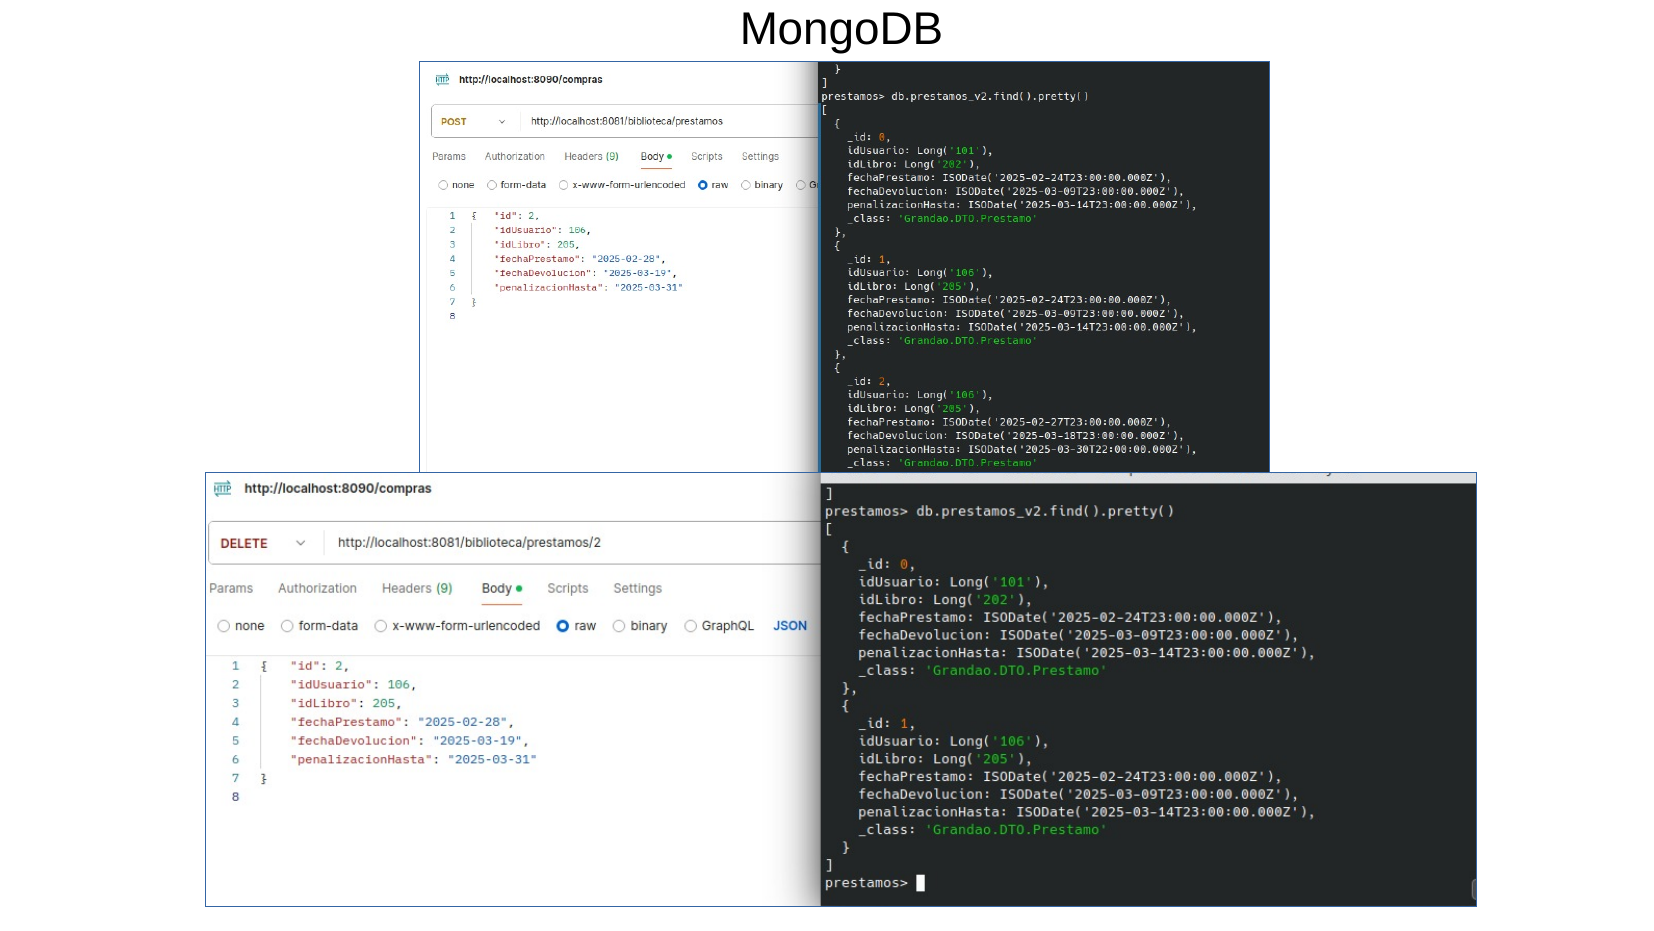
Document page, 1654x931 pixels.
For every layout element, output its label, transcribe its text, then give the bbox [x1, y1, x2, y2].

title MongoDB [590, 0, 1093, 61]
picture [205, 61, 1477, 907]
